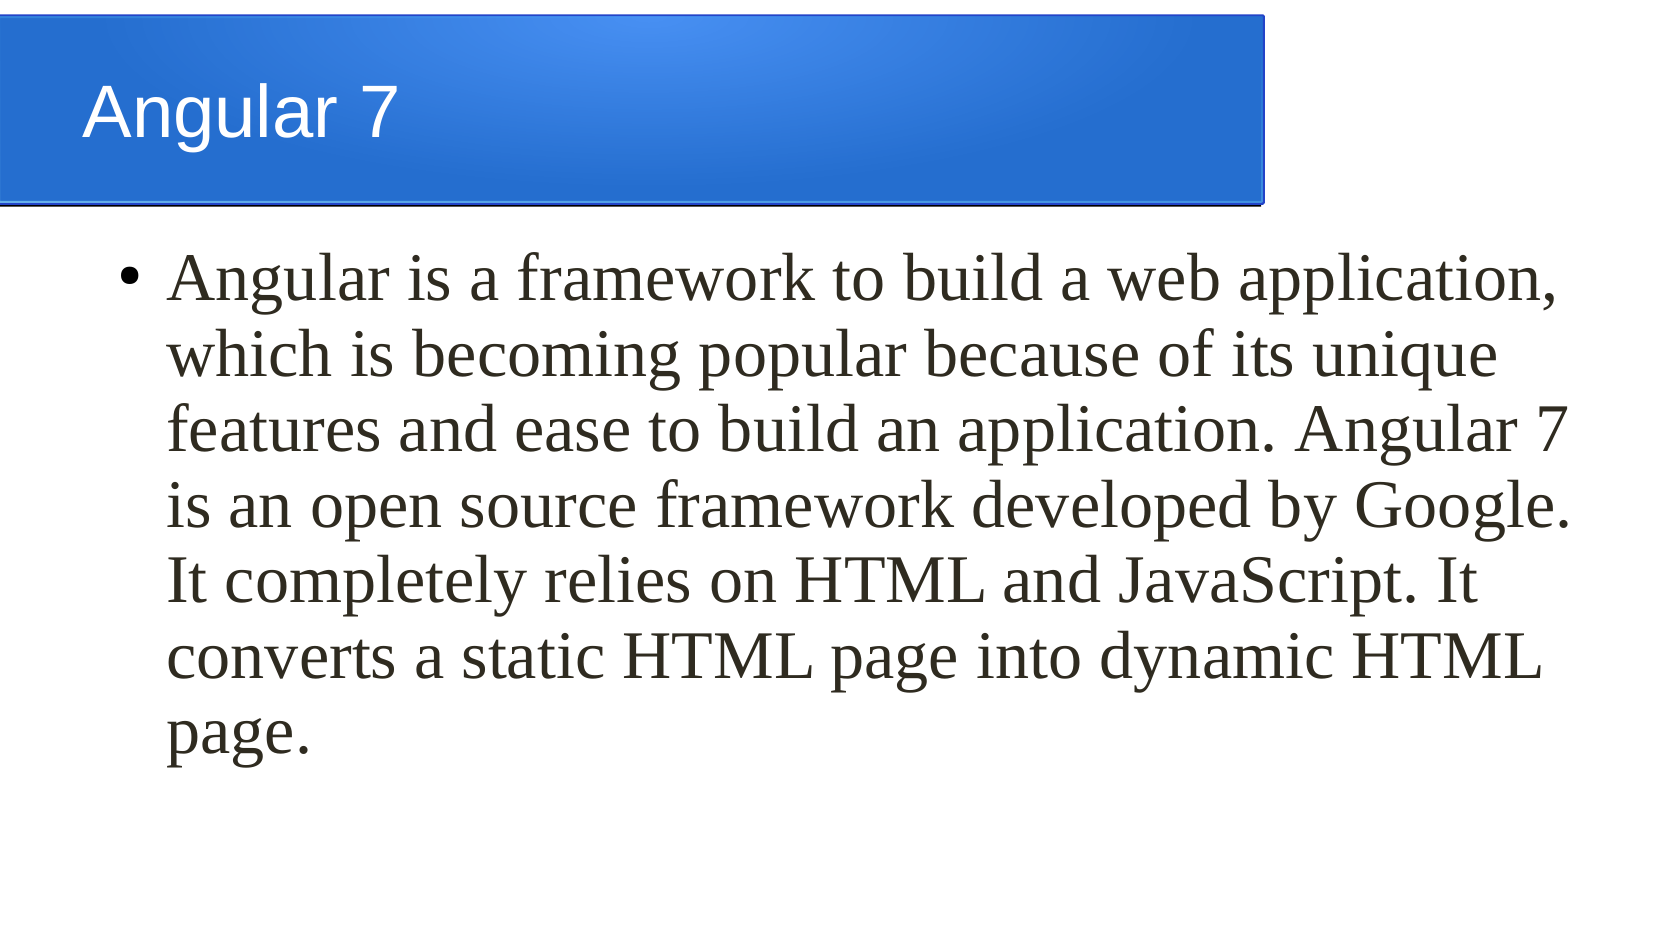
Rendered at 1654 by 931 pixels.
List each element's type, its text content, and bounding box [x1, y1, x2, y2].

list Angular is a framework to build a web application, which is becoming popular because of its unique features and ease to build an application. Angular 7 is an open source framework developed by Google. It completely relies on HTML and JavaScript. It converts a static HTML page into dynamic HTML page. [101, 240, 1591, 780]
title Angular 7 [82, 35, 1235, 189]
